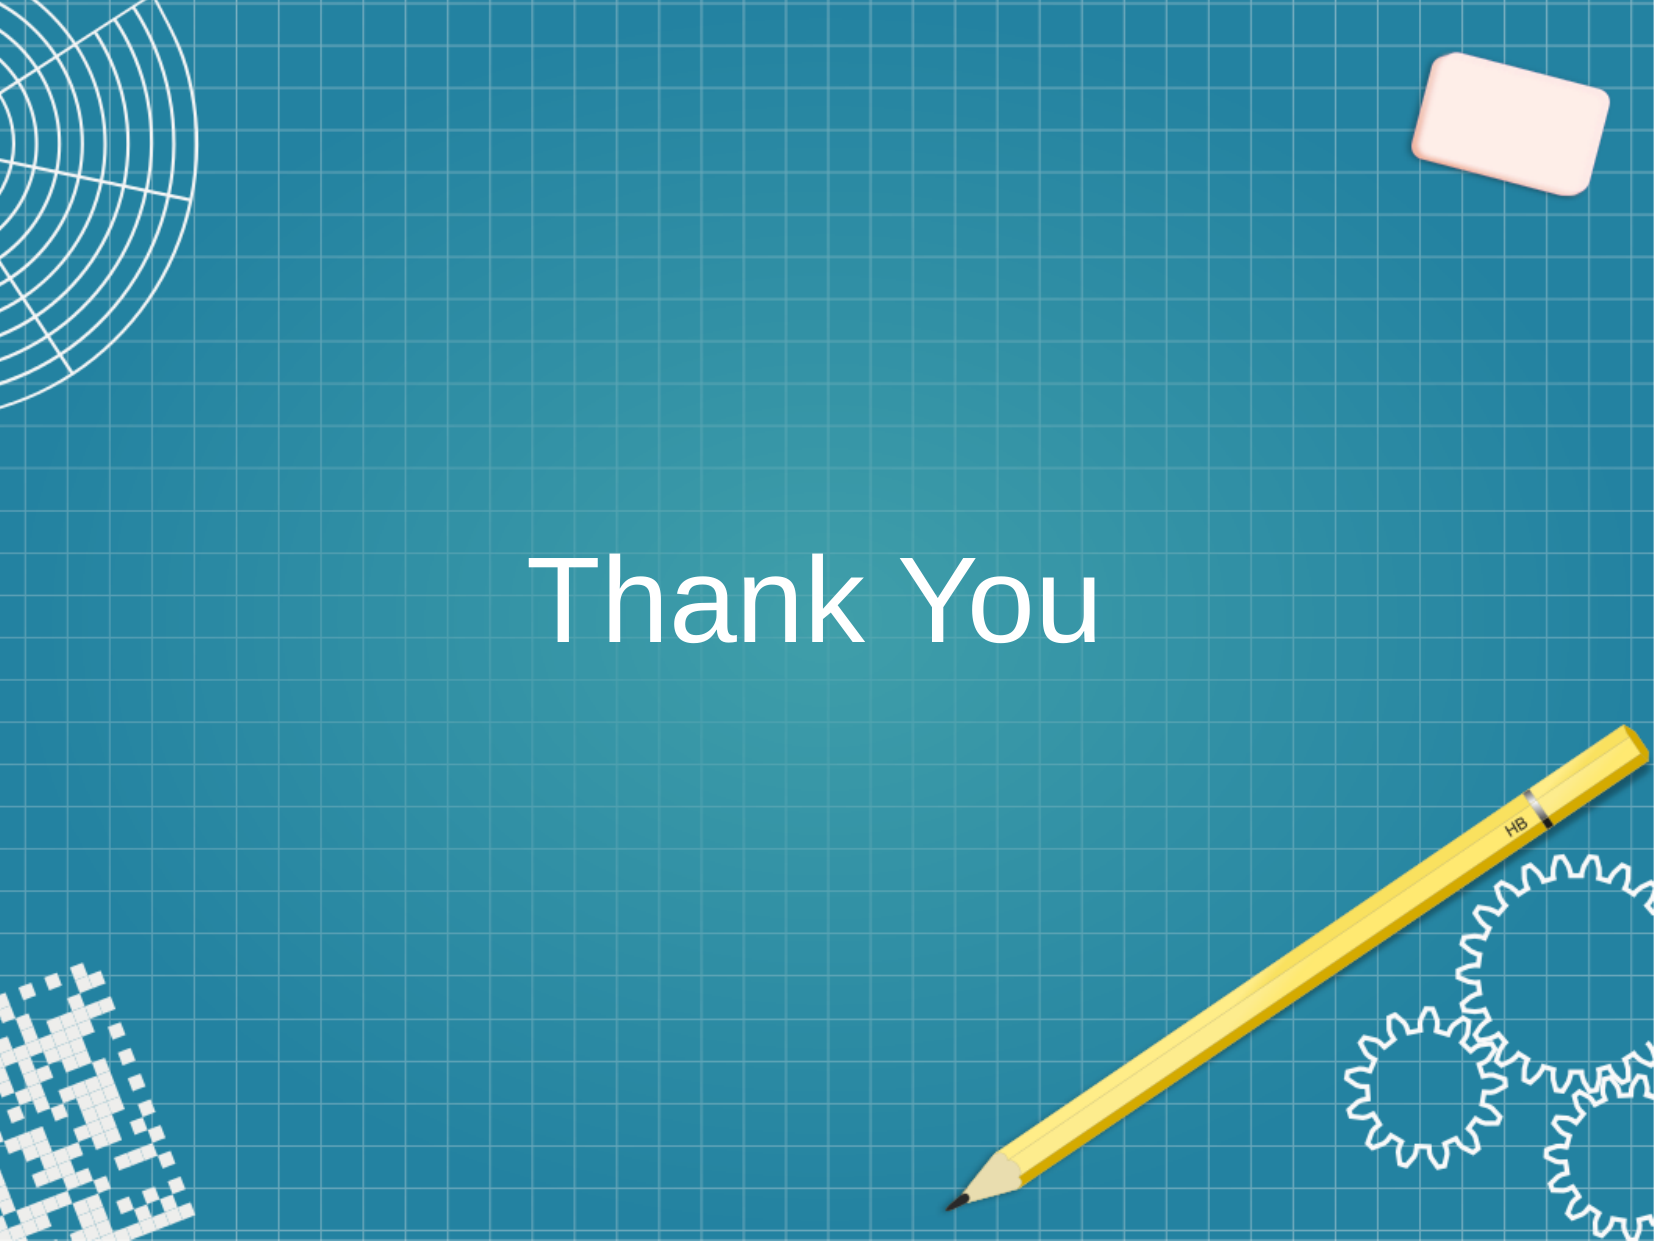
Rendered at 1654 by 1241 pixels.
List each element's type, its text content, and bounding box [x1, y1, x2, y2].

title Thank You [224, 496, 1406, 704]
picture [0, 0, 1654, 1241]
